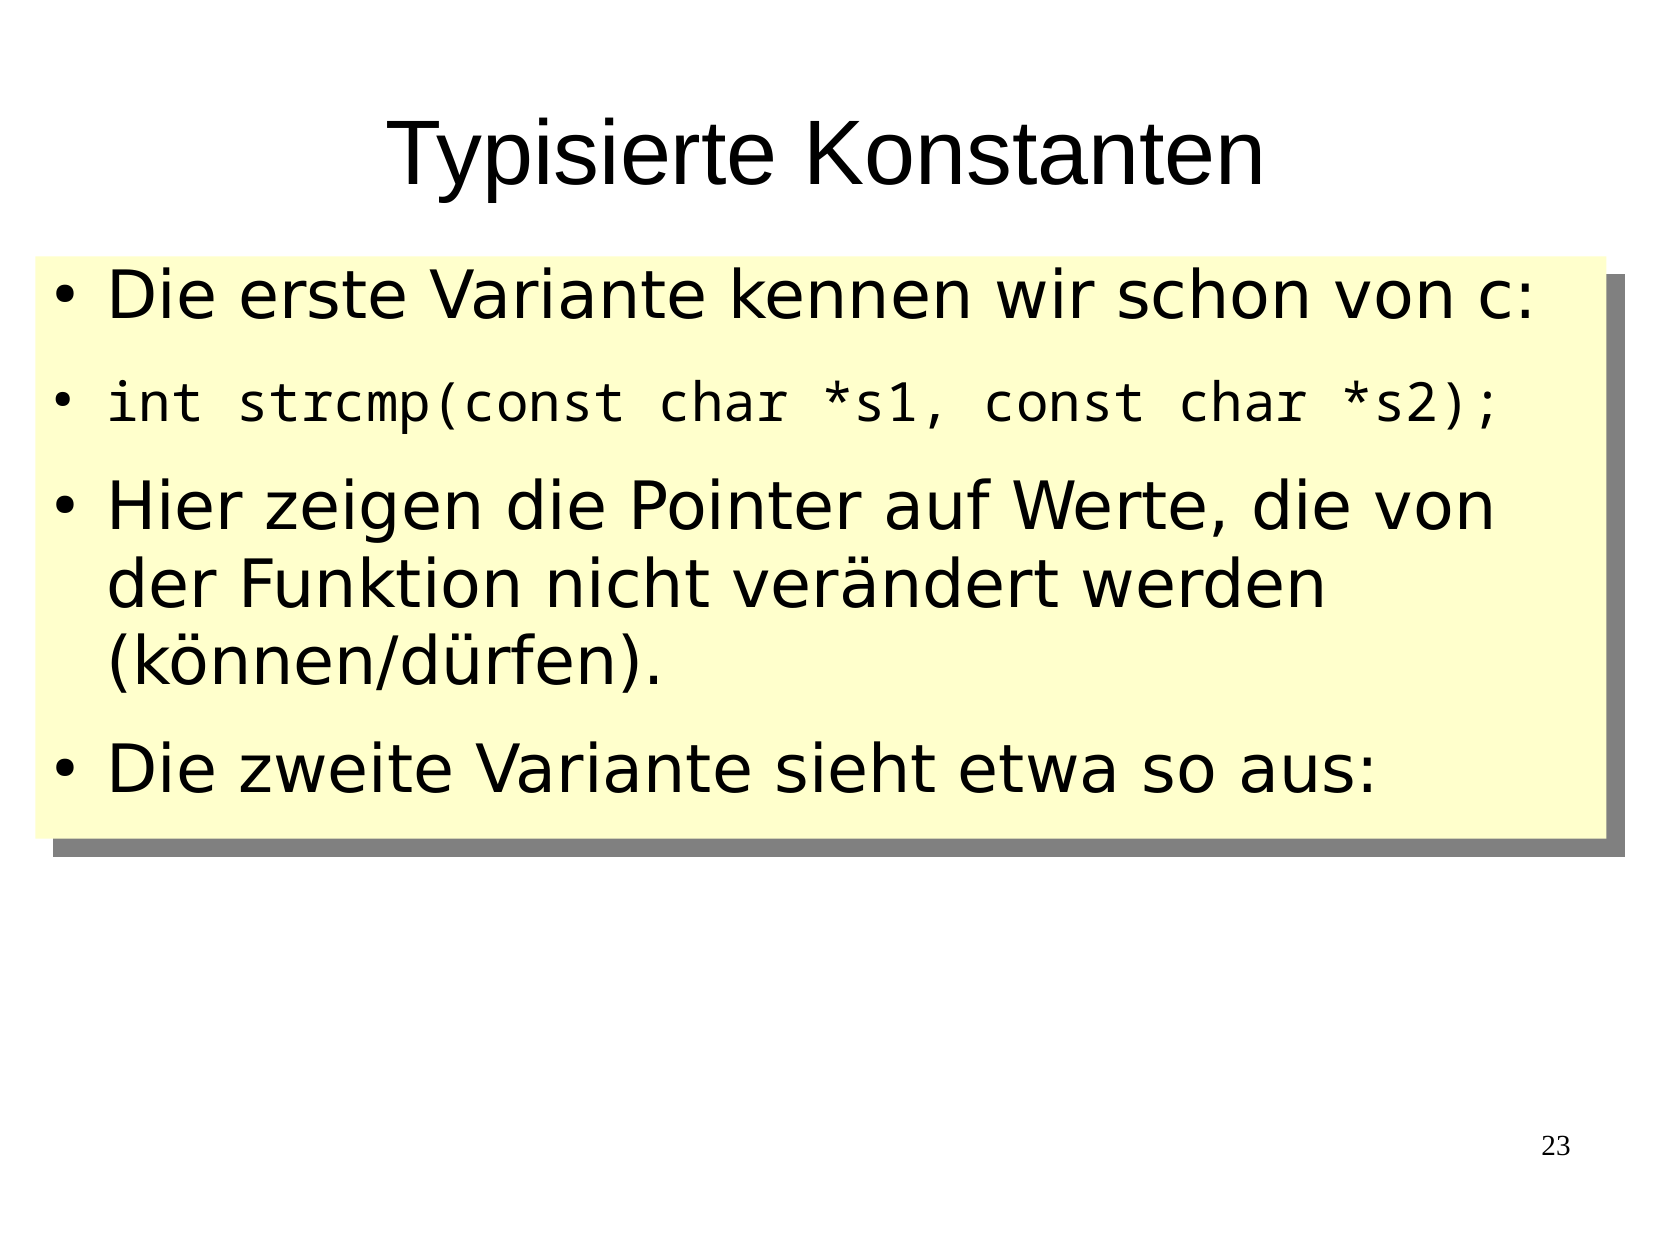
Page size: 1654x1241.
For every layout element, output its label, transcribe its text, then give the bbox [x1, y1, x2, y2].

title Typisierte Konstanten [82, 49, 1571, 256]
list Die erste Variante kennen wir schon von c: int strcmp(const char *s1, const char *s2); Hier zeigen die Pointer auf Werte, die von der Funktion nicht verändert werden (können/dürfen). Die zweite Variante sieht etwa so aus: [35, 256, 1607, 839]
